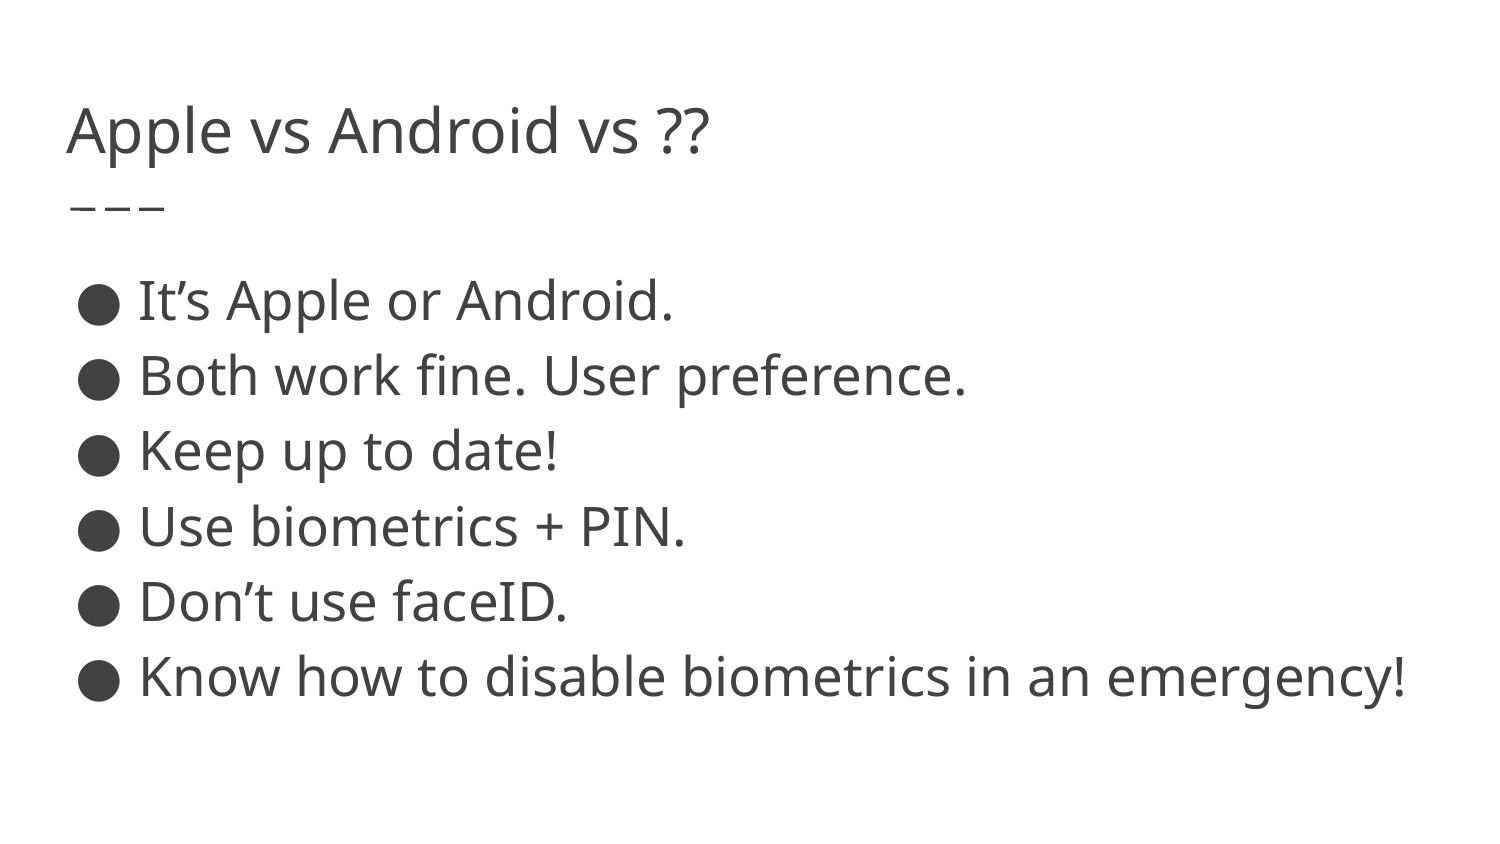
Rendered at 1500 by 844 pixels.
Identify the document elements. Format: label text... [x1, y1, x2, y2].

title Apple vs Android vs ?? [51, 61, 1449, 182]
list It’s Apple or Android. Both work fine. User preference. Keep up to date! Use biometrics + PIN. Don’t use faceID. Know how to disable biometrics in an emergency! [51, 240, 1449, 750]
